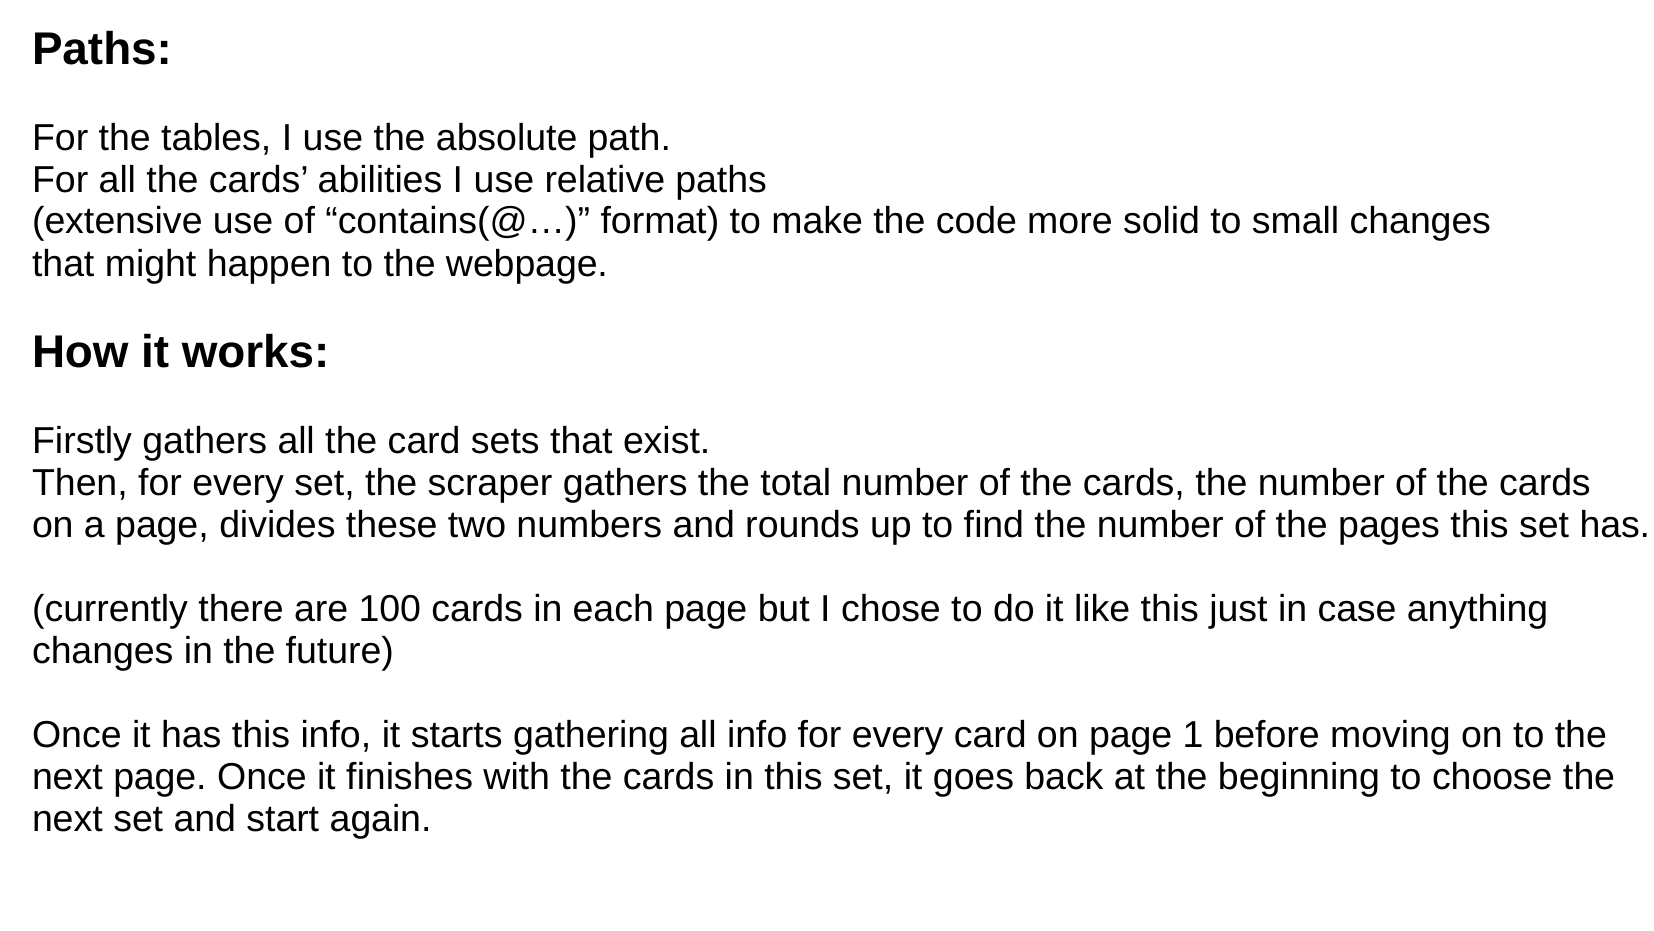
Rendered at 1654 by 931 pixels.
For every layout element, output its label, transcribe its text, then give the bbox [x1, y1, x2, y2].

text_box Paths: For the tables, I use the absolute path. For all the cards’ abilities I use relative paths (extensive use of “contains(@…)” format) to make the code more solid to small changes that might happen to the webpage. How it works: Firstly gathers all the card sets that exist. Then, for every set, the scraper gathers the total number of the cards, the number of the cards on a page, divides these two numbers and rounds up to find the number of the pages this set has. (currently there are 100 cards in each page but I chose to do it like this just in case anything changes in the future) Once it has this info, it starts gathering all info for every card on page 1 before moving on to the next page. Once it finishes with the cards in this set, it goes back at the beginning to choose the next set and start again. [17, 15, 1654, 931]
